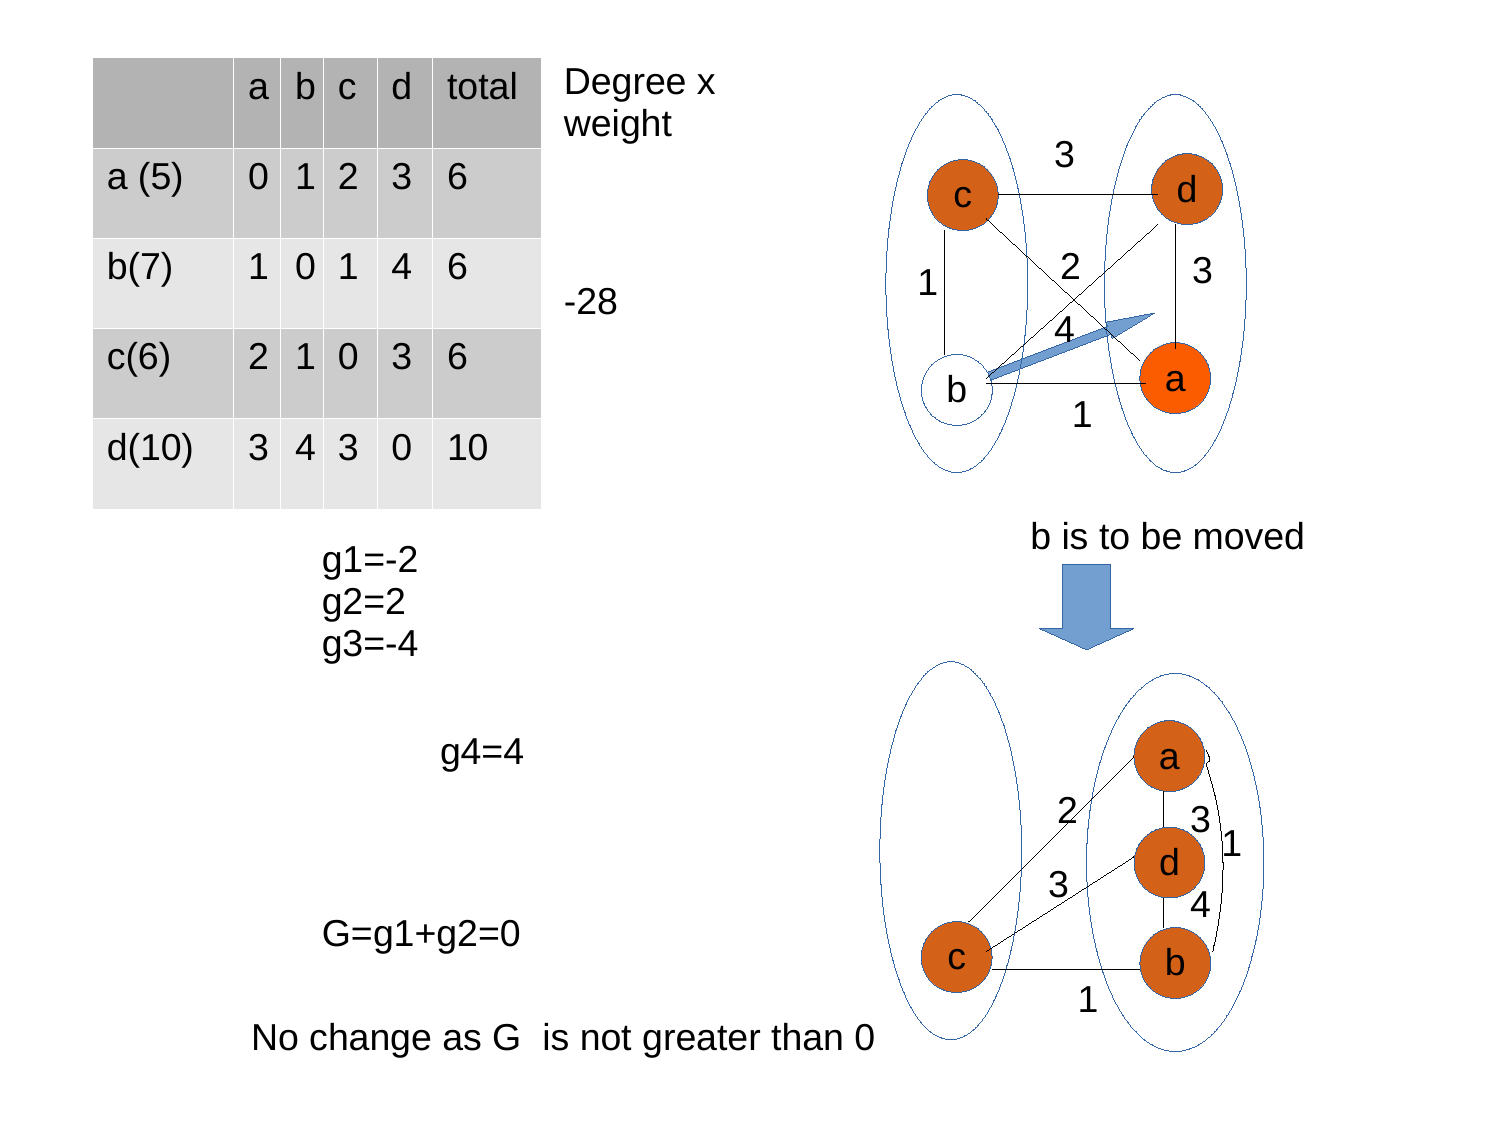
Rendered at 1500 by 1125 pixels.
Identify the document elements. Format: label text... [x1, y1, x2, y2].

table_cell 0 [281, 239, 323, 328]
table_header a [234, 58, 280, 148]
text_box 2 [1057, 782, 1069, 840]
text_box 3 [1175, 791, 1223, 849]
table_header total [433, 58, 541, 148]
table_cell b(7) [93, 239, 233, 328]
text_box No change as G is not greater than 0 [236, 1009, 957, 1108]
table_cell 2 [324, 149, 377, 238]
table_header d [378, 58, 432, 148]
text_box b is to be moved [1015, 507, 1394, 565]
table_cell 1 [281, 329, 323, 418]
table_cell 0 [378, 419, 432, 509]
table_cell 3 [324, 419, 377, 509]
text_box 1 [1062, 970, 1105, 1028]
text_box c [927, 159, 999, 231]
table_cell 3 [378, 329, 432, 418]
text_box 2 [1045, 238, 1081, 296]
table_cell 4 [281, 419, 323, 509]
table_cell 3 [378, 149, 432, 238]
text_box c [921, 921, 993, 993]
table_cell 0 [324, 329, 377, 418]
table_cell a (5) [93, 149, 233, 238]
text_box d [1151, 153, 1223, 225]
text_box a [1139, 342, 1211, 414]
table_header c [324, 58, 377, 148]
text_box 1 [902, 253, 969, 313]
table_cell c(6) [93, 329, 233, 418]
table_cell 6 [433, 239, 541, 328]
table_cell 0 [234, 149, 280, 238]
text_box [1087, 313, 1155, 344]
text_box 3 [1033, 856, 1093, 928]
text_box 4 [1039, 301, 1087, 370]
table_cell 1 [324, 239, 377, 328]
table_cell 6 [433, 329, 541, 418]
text_box G=g1+g2=0 [307, 905, 603, 1004]
table_header b [281, 58, 323, 148]
table_cell 1 [234, 239, 280, 328]
text_box Degree x weight -28 [549, 53, 768, 455]
text_box g4=4 [425, 722, 638, 780]
table_cell 10 [433, 419, 541, 509]
table_cell 2 [234, 329, 280, 418]
text_box b [1139, 927, 1211, 999]
text_box g1=-2 g2=2 g3=-4 [307, 531, 520, 715]
text_box 3 [1177, 242, 1225, 306]
table_cell d(10) [93, 419, 233, 509]
table_header [93, 58, 233, 148]
text_box b [921, 354, 993, 426]
text_box 4 [1175, 876, 1223, 934]
text_box [988, 352, 1039, 380]
table_cell 6 [433, 149, 541, 238]
text_box 3 [1039, 126, 1087, 184]
text_box d [1134, 827, 1205, 898]
table_cell 3 [234, 419, 280, 509]
text_box 1 [1206, 814, 1254, 872]
table_cell 4 [378, 239, 432, 328]
text_box [1039, 564, 1134, 650]
text_box 1 [1057, 386, 1105, 443]
table_cell 1 [281, 149, 323, 238]
text_box a [1133, 720, 1205, 792]
